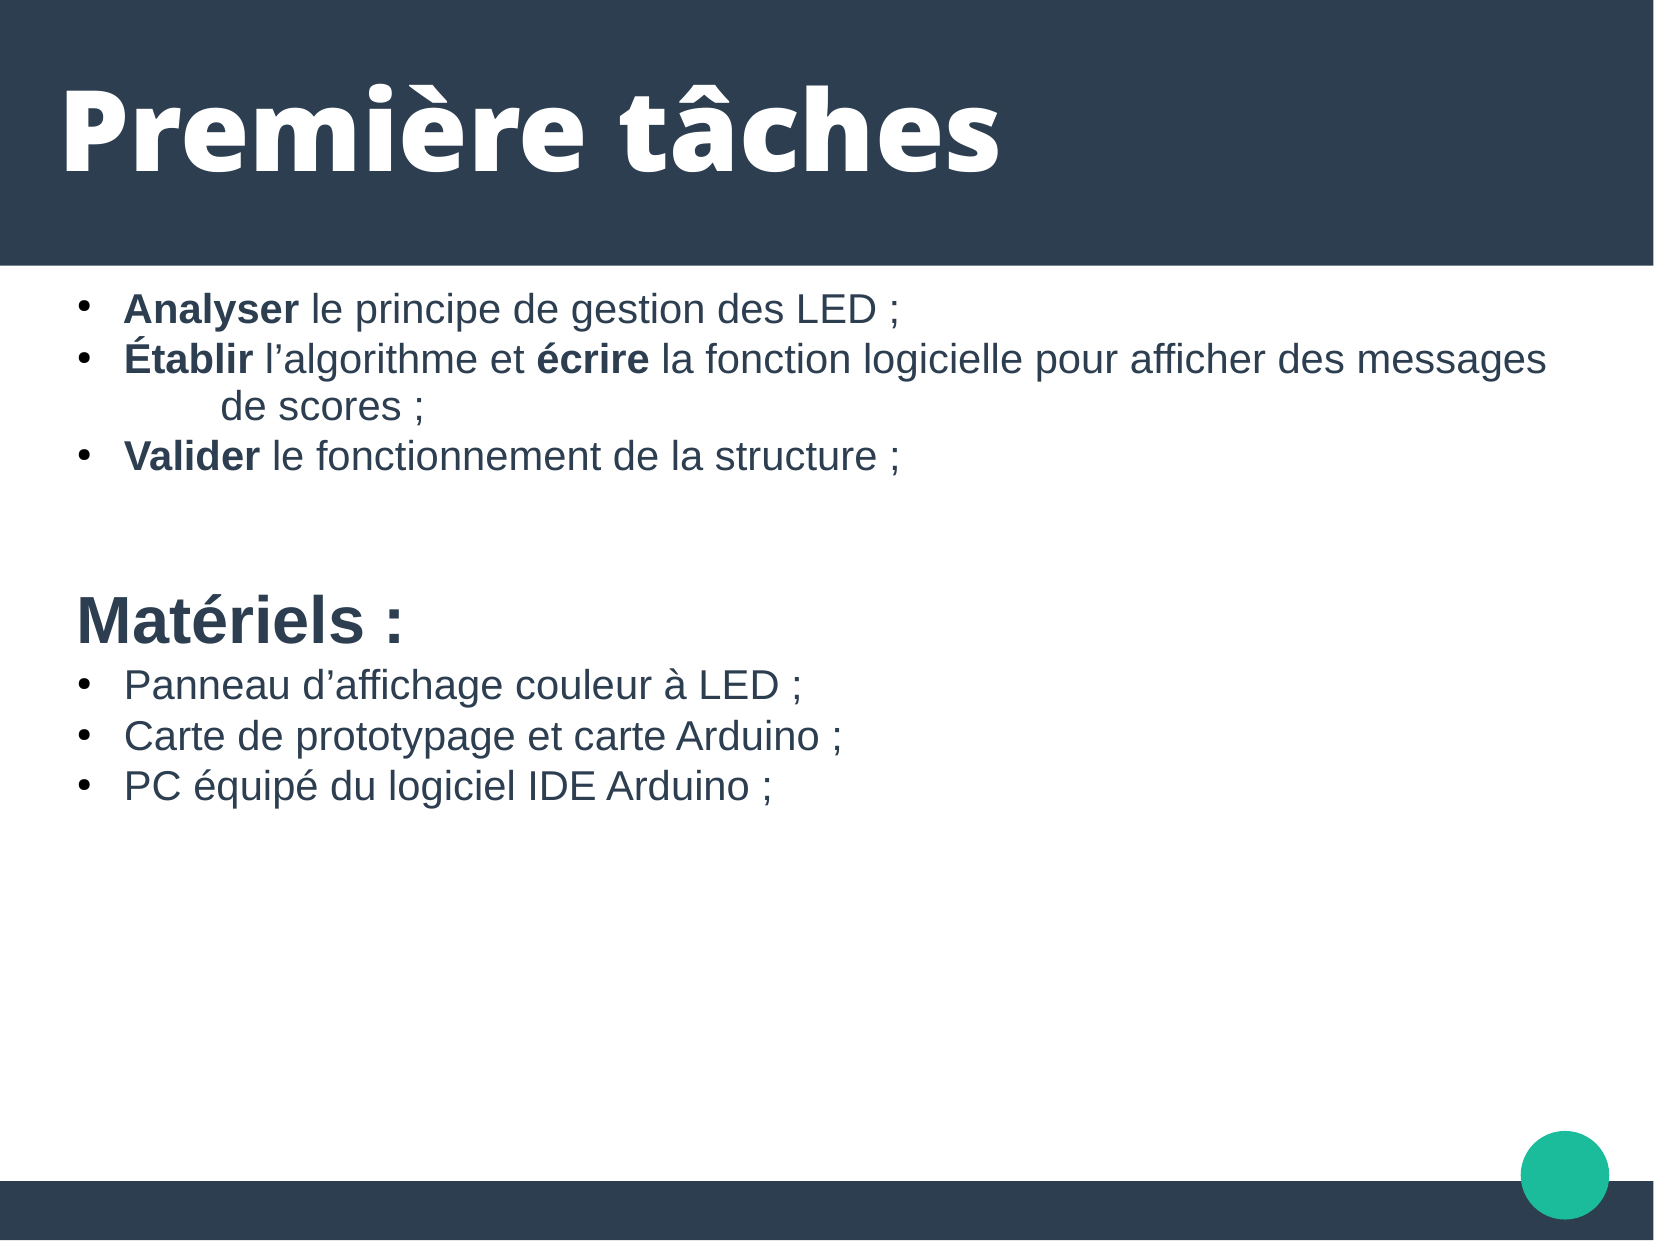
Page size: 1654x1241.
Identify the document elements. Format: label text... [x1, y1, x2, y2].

title Première tâches [59, 49, 1595, 207]
subtitle Analyser le principe de gestion des LED ; Établir l’algorithme et écrire la fonction logicielle pour afficher des messages de scores ; Valider le fonctionnement de la structure ; Matériels : Panneau d’affichage couleur à LED ; Carte de prototypage et carte Arduino ; PC équipé du logiciel IDE Arduino ; [76, 281, 1565, 807]
